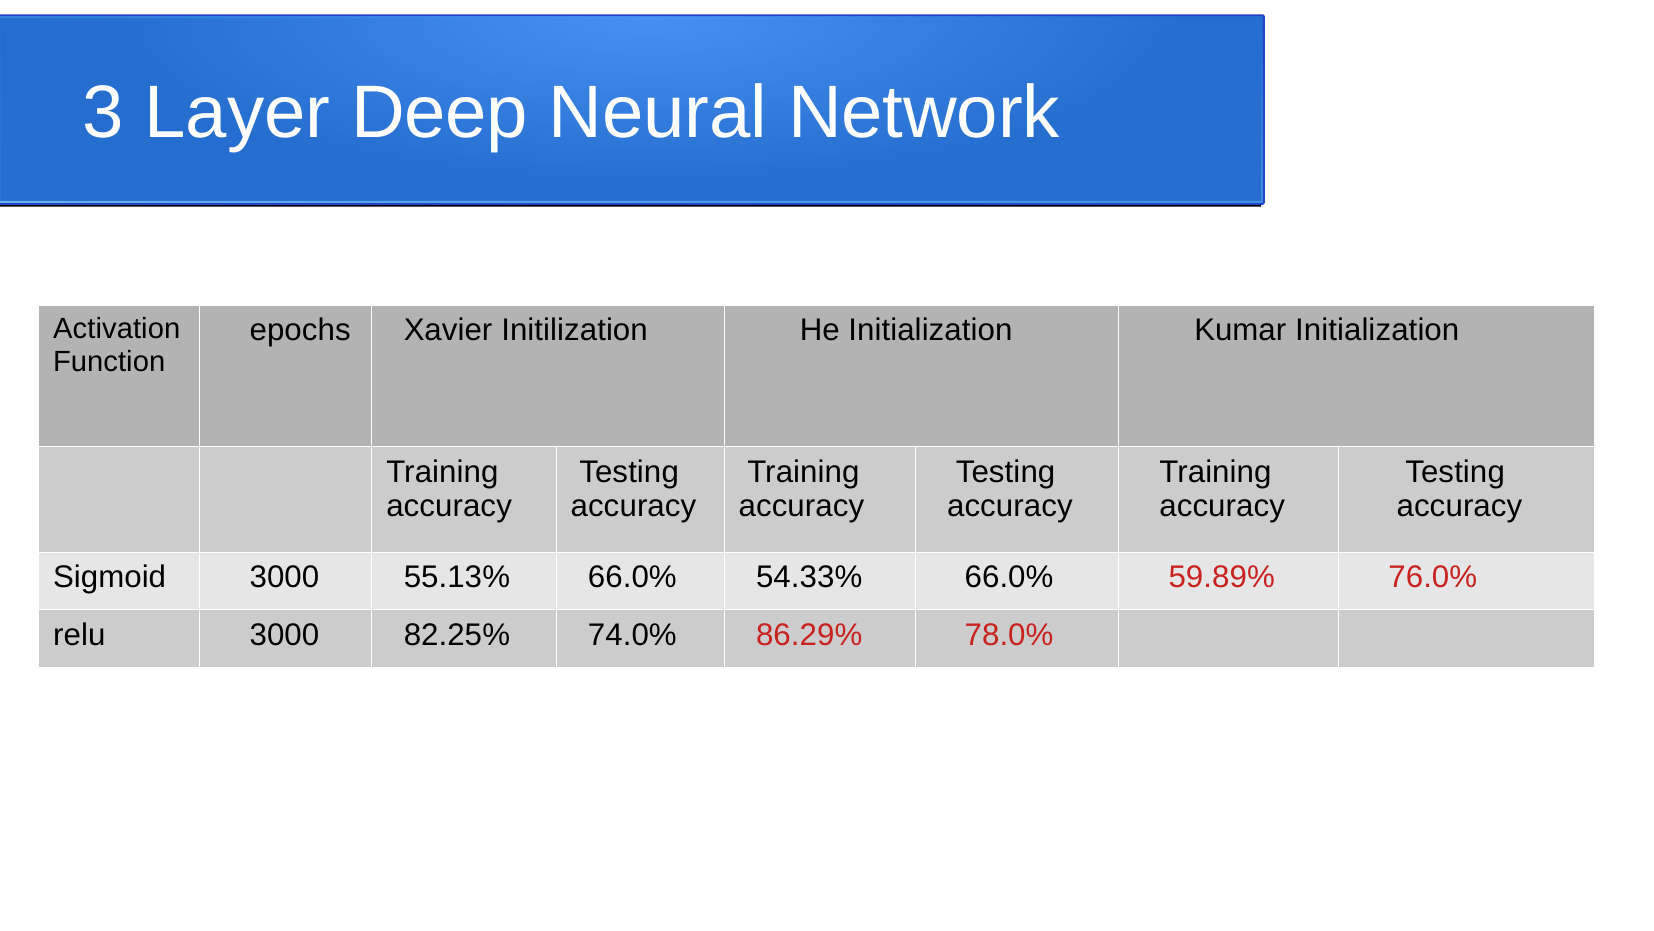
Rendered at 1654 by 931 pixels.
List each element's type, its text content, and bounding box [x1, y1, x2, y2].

table_cell 82.25% [372, 610, 556, 667]
table_cell 59.89% [1119, 553, 1338, 609]
table_cell 55.13% [372, 553, 556, 609]
title 3 Layer Deep Neural Network [82, 35, 1235, 189]
table_cell Testing accuracy [557, 447, 724, 552]
table_header He Initialization [725, 306, 1118, 446]
table_header Kumar Initialization [1119, 306, 1594, 446]
table_cell relu [39, 610, 199, 667]
table_cell [1119, 610, 1338, 667]
table_cell [1339, 610, 1594, 667]
table_cell Testing accuracy [1339, 447, 1594, 552]
table_header Activation Function [39, 306, 199, 446]
table_cell Training accuracy [372, 447, 556, 552]
table_cell 74.0% [557, 610, 724, 667]
table_cell Testing accuracy [916, 447, 1118, 552]
table_cell 86.29% [725, 610, 915, 667]
table_cell 78.0% [916, 610, 1118, 667]
table_cell Training accuracy [725, 447, 915, 552]
table_cell Training accuracy [1119, 447, 1338, 552]
table_header epochs [200, 306, 371, 446]
table_header Xavier Initilization [372, 306, 724, 446]
table_cell 3000 [200, 610, 371, 667]
table_cell 3000 [200, 553, 371, 609]
table_cell [200, 447, 371, 552]
table_cell Sigmoid [39, 553, 199, 609]
table_cell 76.0% [1339, 553, 1594, 609]
table_cell 66.0% [916, 553, 1118, 609]
table_cell 54.33% [725, 553, 915, 609]
table_cell [39, 447, 199, 552]
table_cell 66.0% [557, 553, 724, 609]
